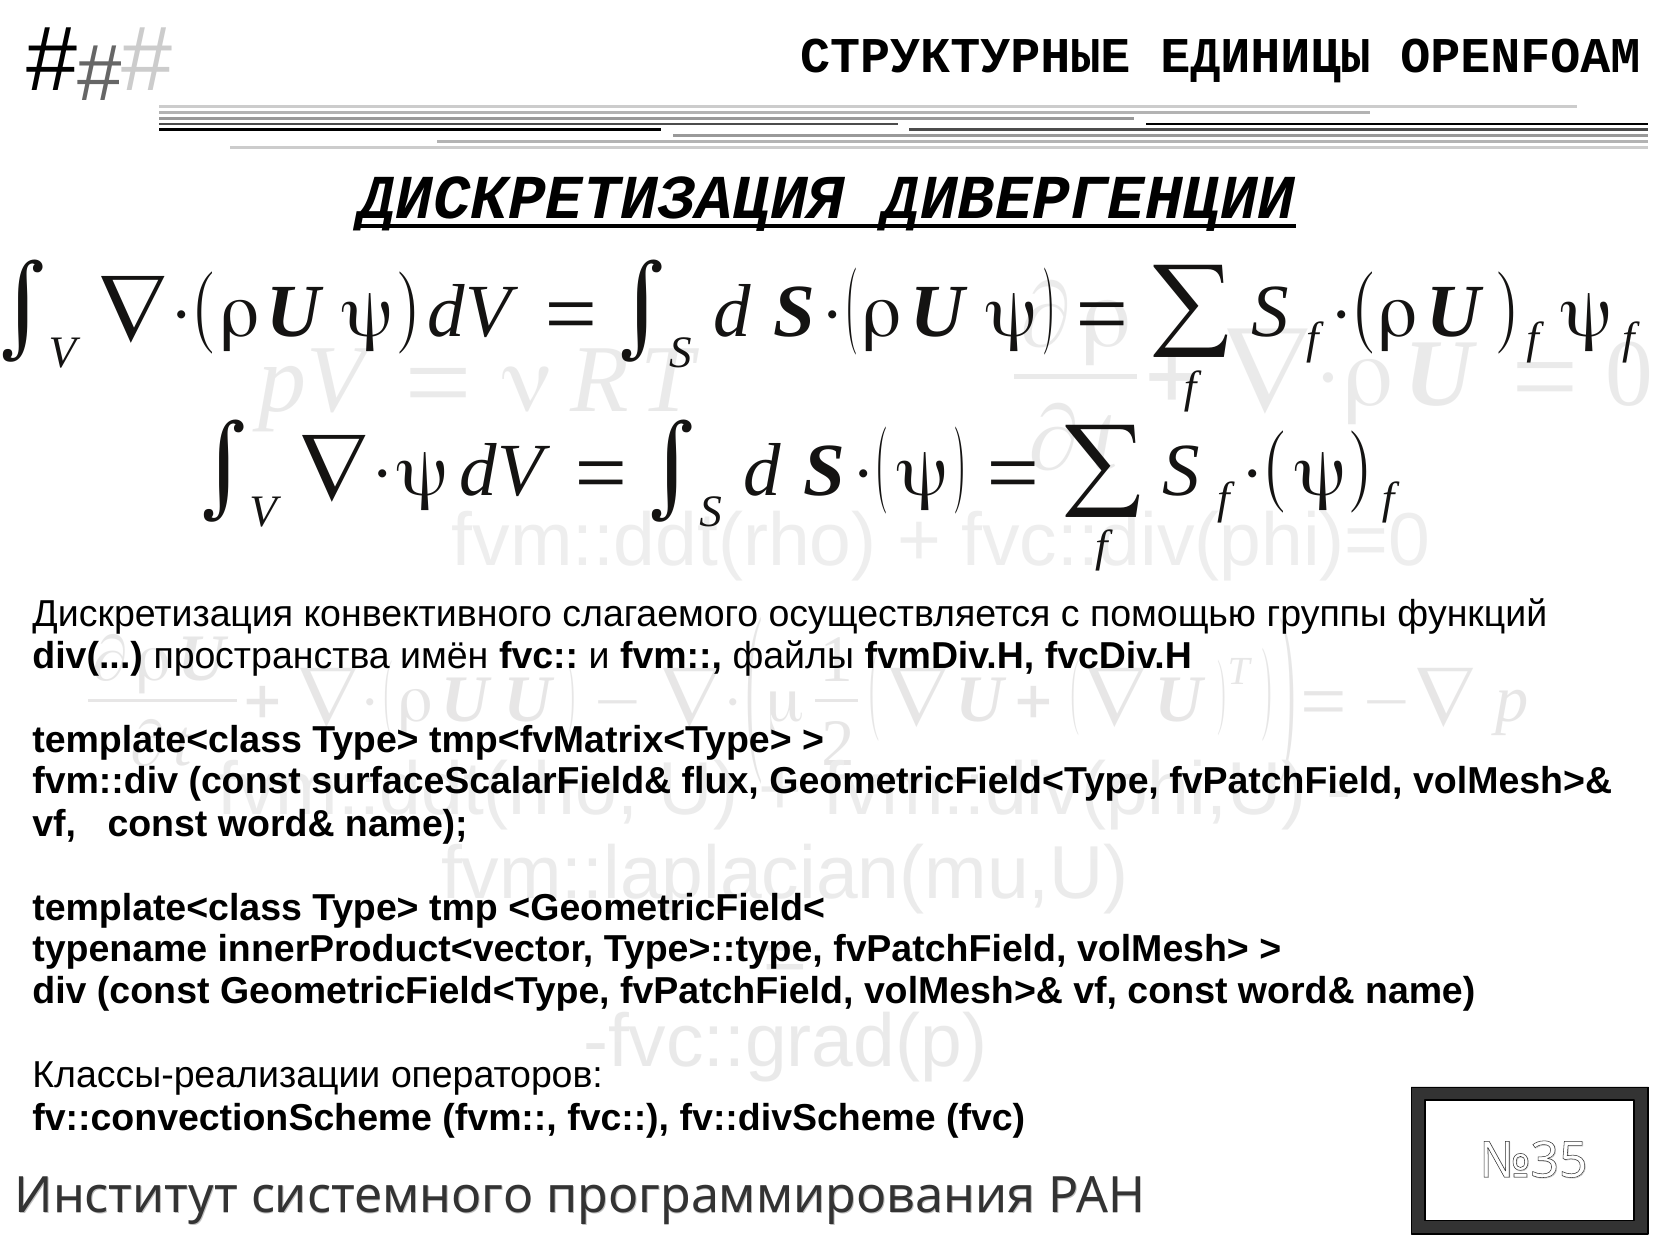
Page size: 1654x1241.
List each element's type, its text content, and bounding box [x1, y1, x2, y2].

text_box Дискретизация конвективного слагаемого осуществляется с помощью группы функций div(...) пространства имён fvc:: и fvm::, файлы fvmDiv.H, fvcDiv.H template<class Type> tmp<fvMatrix<Type> > fvm::div (const surfaceScalarField& flux, GeometricField<Type, fvPatchField, volMesh>& vf, const word& name); template<class Type> tmp <GeometricField< typename innerProduct<vector, Type>::type, fvPatchField, volMesh> > div (const GeometricField<Type, fvPatchField, volMesh>& vf, const word& name) Классы-реализации операторов: fv::convectionScheme (fvm::, fvc::), fv::divScheme (fvc) [17, 584, 1654, 1146]
chart [186, 413, 1400, 572]
chart [0, 253, 1641, 412]
title ДИСКРЕТИЗАЦИЯ ДИВЕРГЕНЦИИ [0, 147, 1654, 257]
